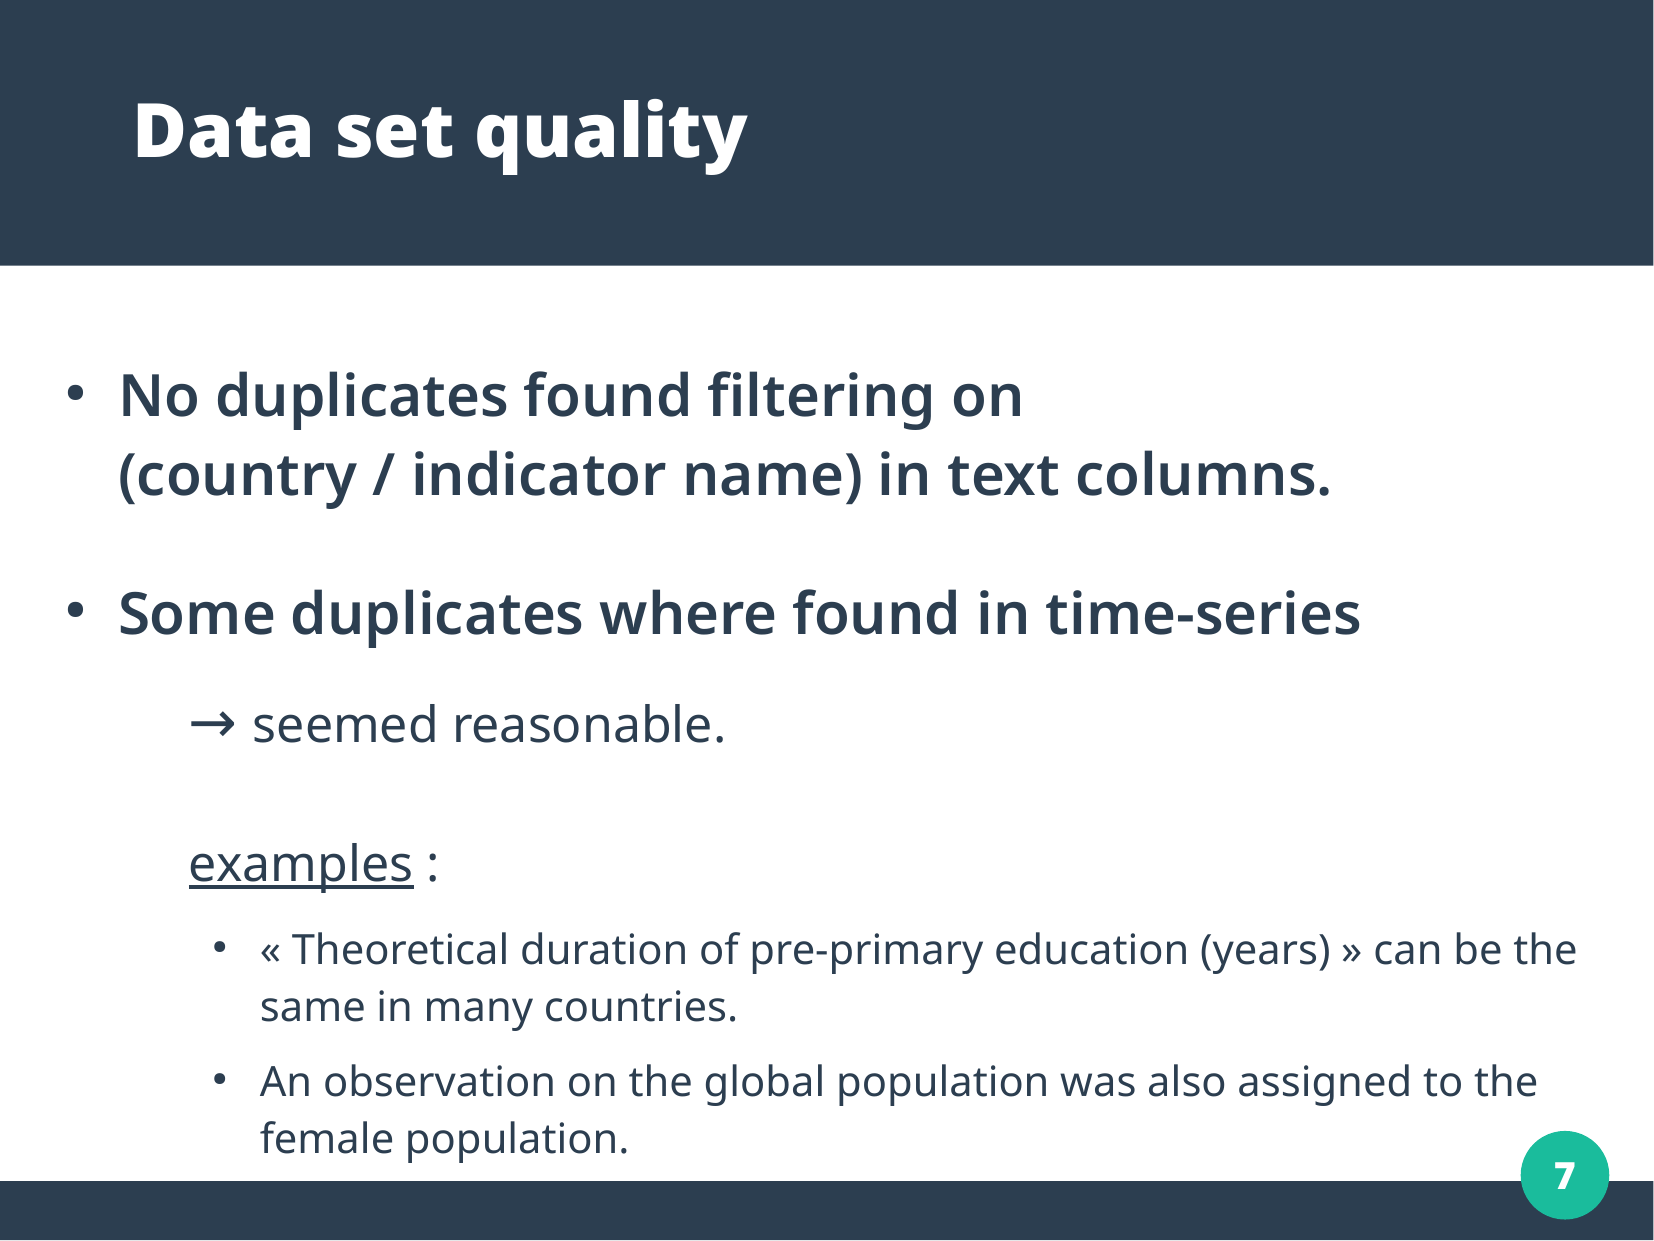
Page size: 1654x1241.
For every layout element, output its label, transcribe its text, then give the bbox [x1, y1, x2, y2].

title Data set quality [59, 49, 1595, 207]
list No duplicates found filtering on (country / indicator name) in text columns. Some duplicates where found in time-series → seemed reasonable. examples : « Theoretical duration of pre-primary education (years) » can be the same in many countries. An observation on the global population was also assigned to the female population. [47, 354, 1583, 1182]
